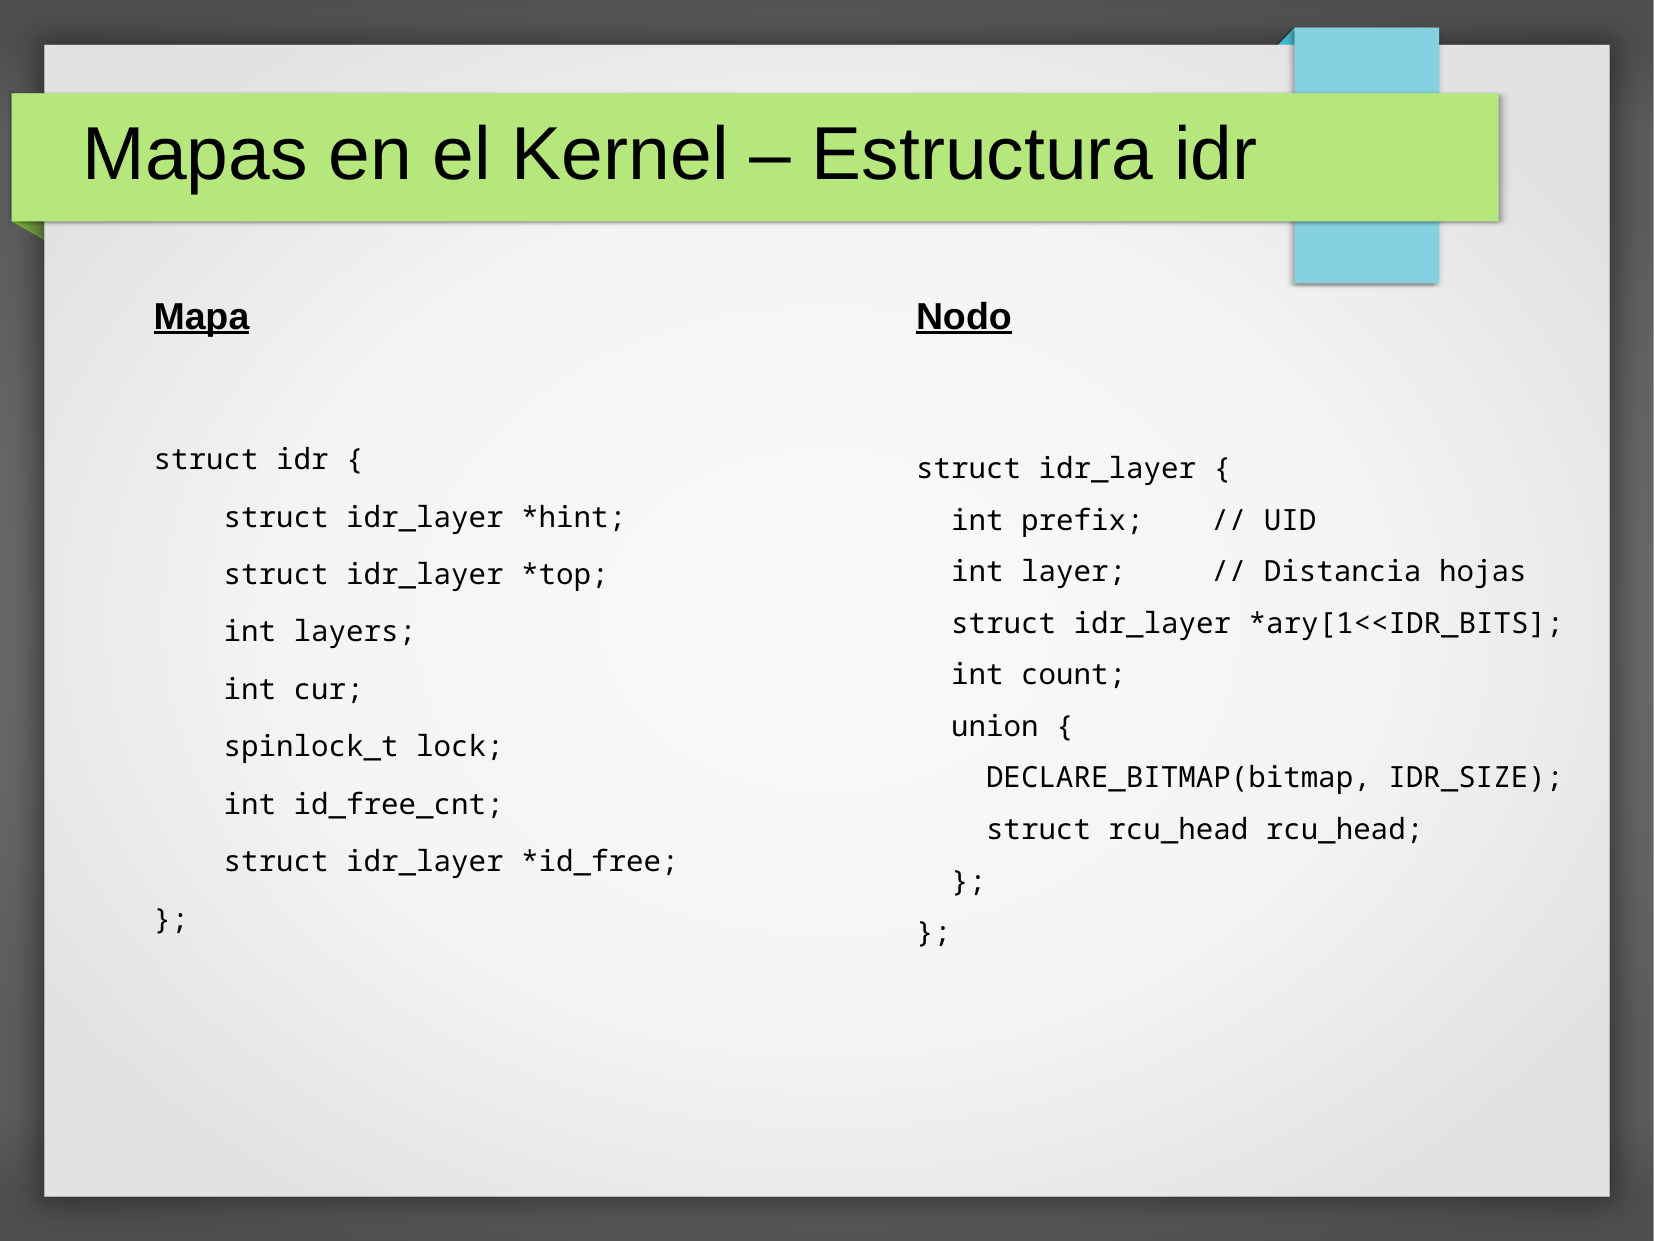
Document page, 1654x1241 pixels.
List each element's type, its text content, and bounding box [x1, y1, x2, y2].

picture [0, 0, 1654, 1241]
title Mapas en el Kernel – Estructura idr [82, 94, 1264, 213]
list Nodo struct idr_layer { int prefix; // UID int layer; // Distancia hojas struct idr_layer *ary[1<<IDR_BITS]; int count; union { DECLARE_BITMAP(bitmap, IDR_SIZE); struct rcu_head rcu_head; }; }; [845, 295, 1572, 1015]
list Mapa struct idr { struct idr_layer *hint; struct idr_layer *top; int layers; int cur; spinlock_t lock; int id_free_cnt; struct idr_layer *id_free; }; [82, 295, 809, 1015]
